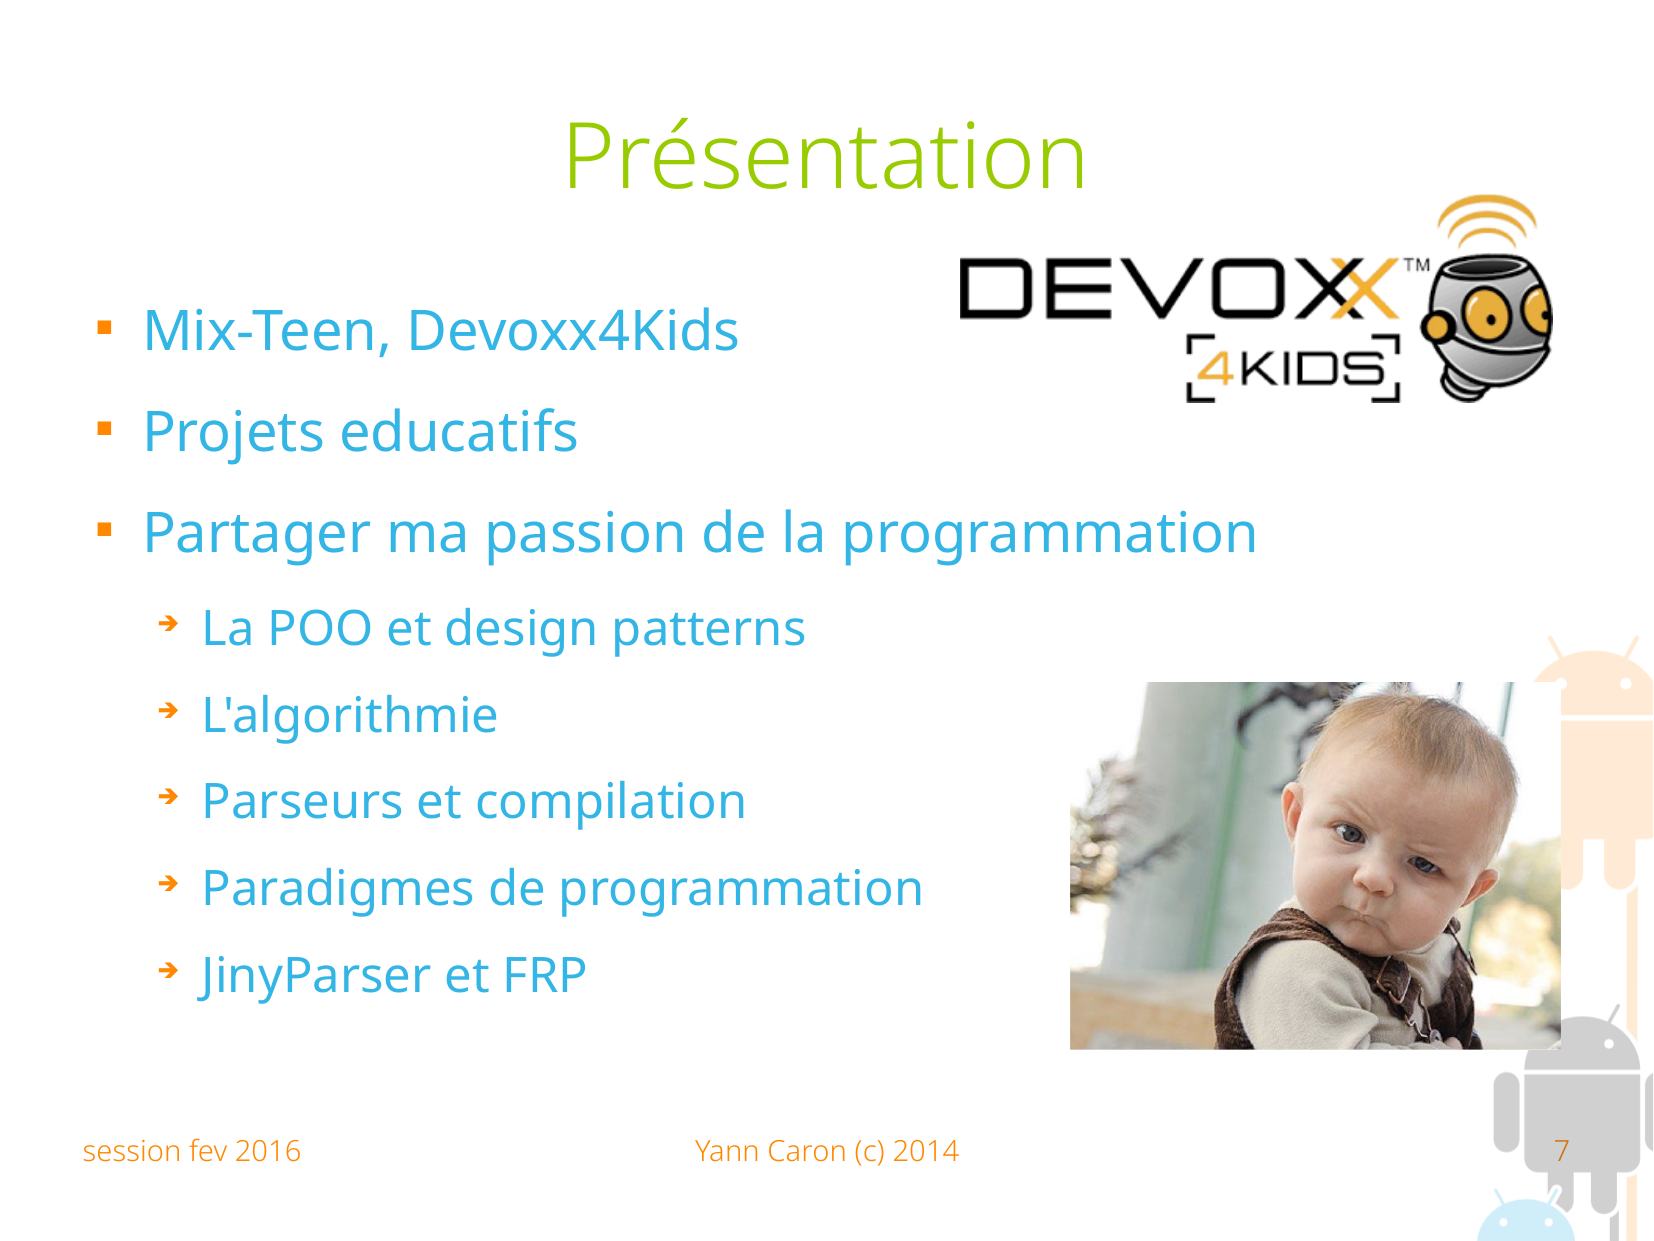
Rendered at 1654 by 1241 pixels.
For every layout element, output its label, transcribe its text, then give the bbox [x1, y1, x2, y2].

list Mix-Teen, Devoxx4Kids Projets educatifs Partager ma passion de la programmation La POO et design patterns L'algorithmie Parseurs et compilation Paradigmes de programmation JinyParser et FRP [82, 290, 1571, 1010]
picture [240, 423, 1654, 1241]
picture [960, 194, 1553, 403]
title Présentation [82, 49, 1571, 257]
